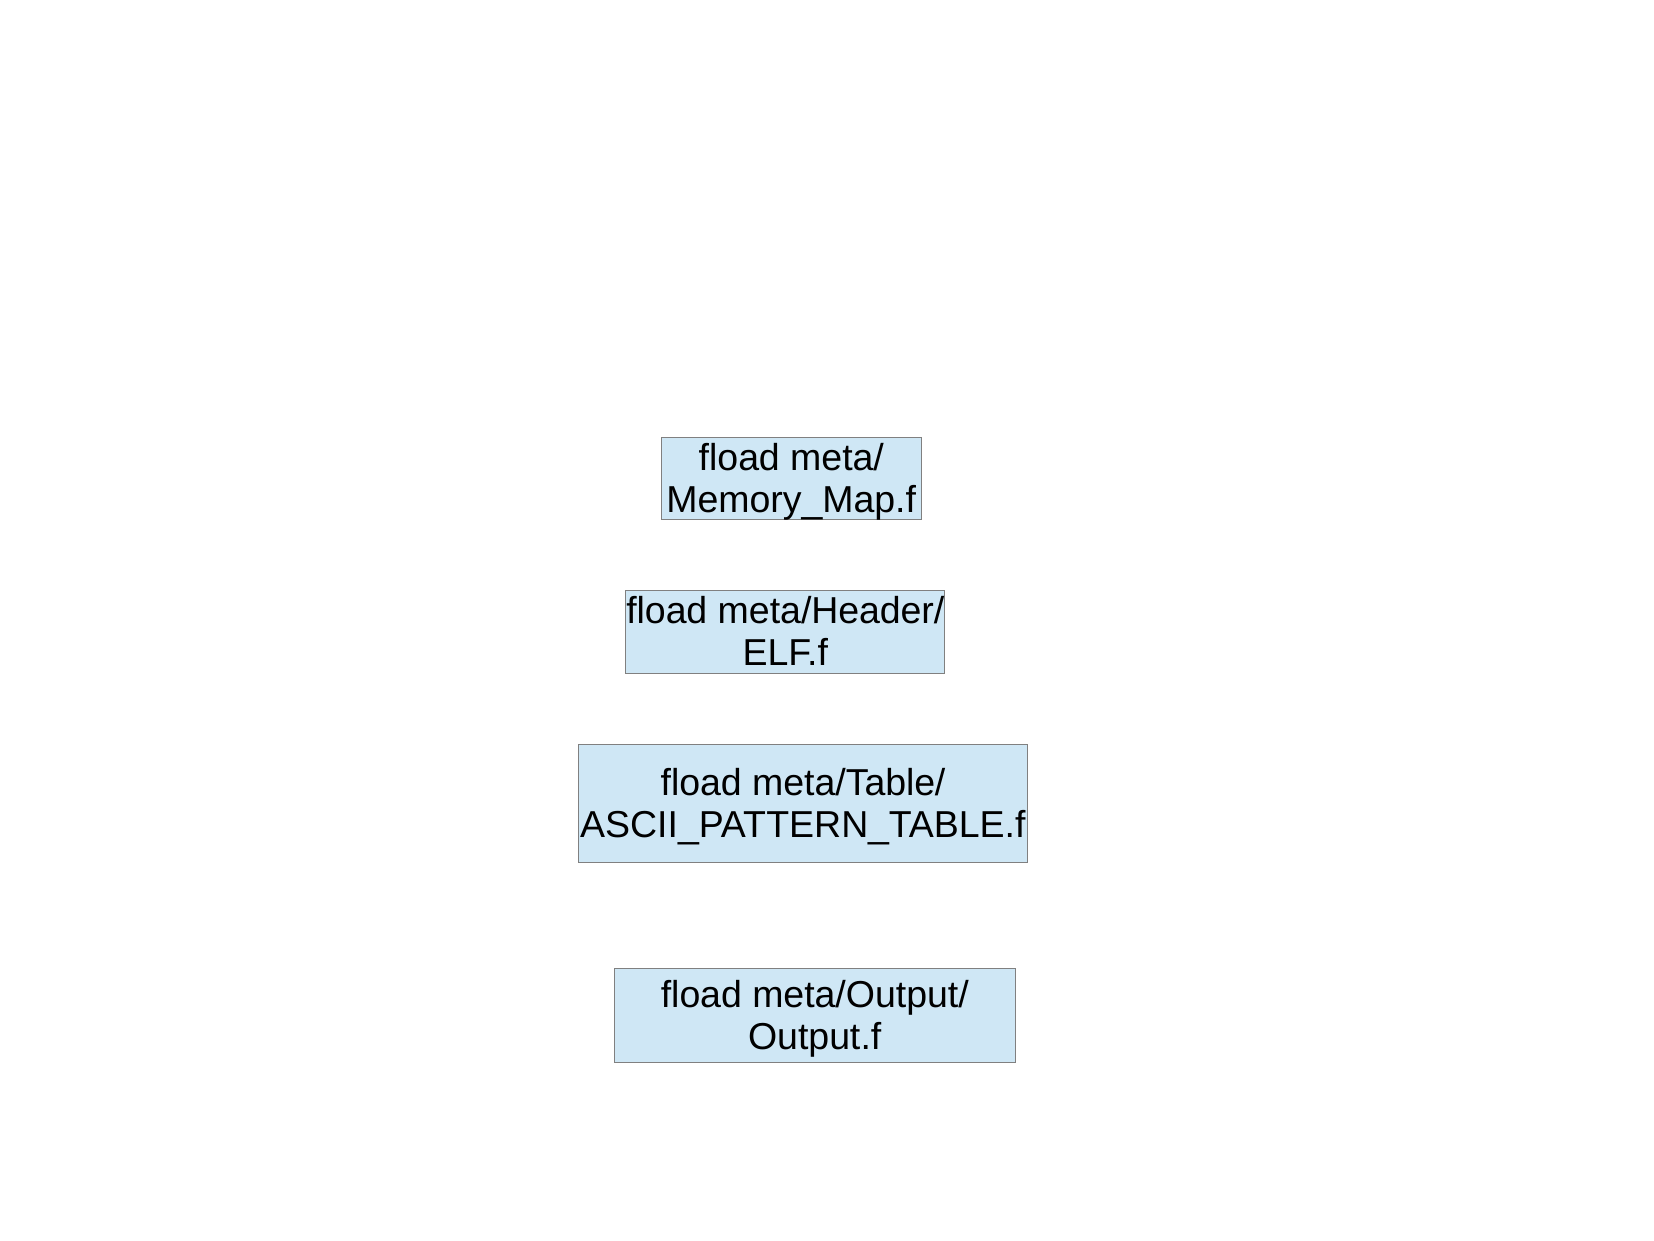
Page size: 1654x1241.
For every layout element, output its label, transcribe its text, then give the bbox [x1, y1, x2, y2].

text_box fload meta/Output/ Output.f [614, 968, 1016, 1063]
text_box fload meta/Header/ ELF.f [625, 590, 945, 674]
text_box fload meta/Table/ ASCII_PATTERN_TABLE.f [578, 744, 1028, 863]
text_box fload meta/ Memory_Map.f [661, 437, 922, 520]
